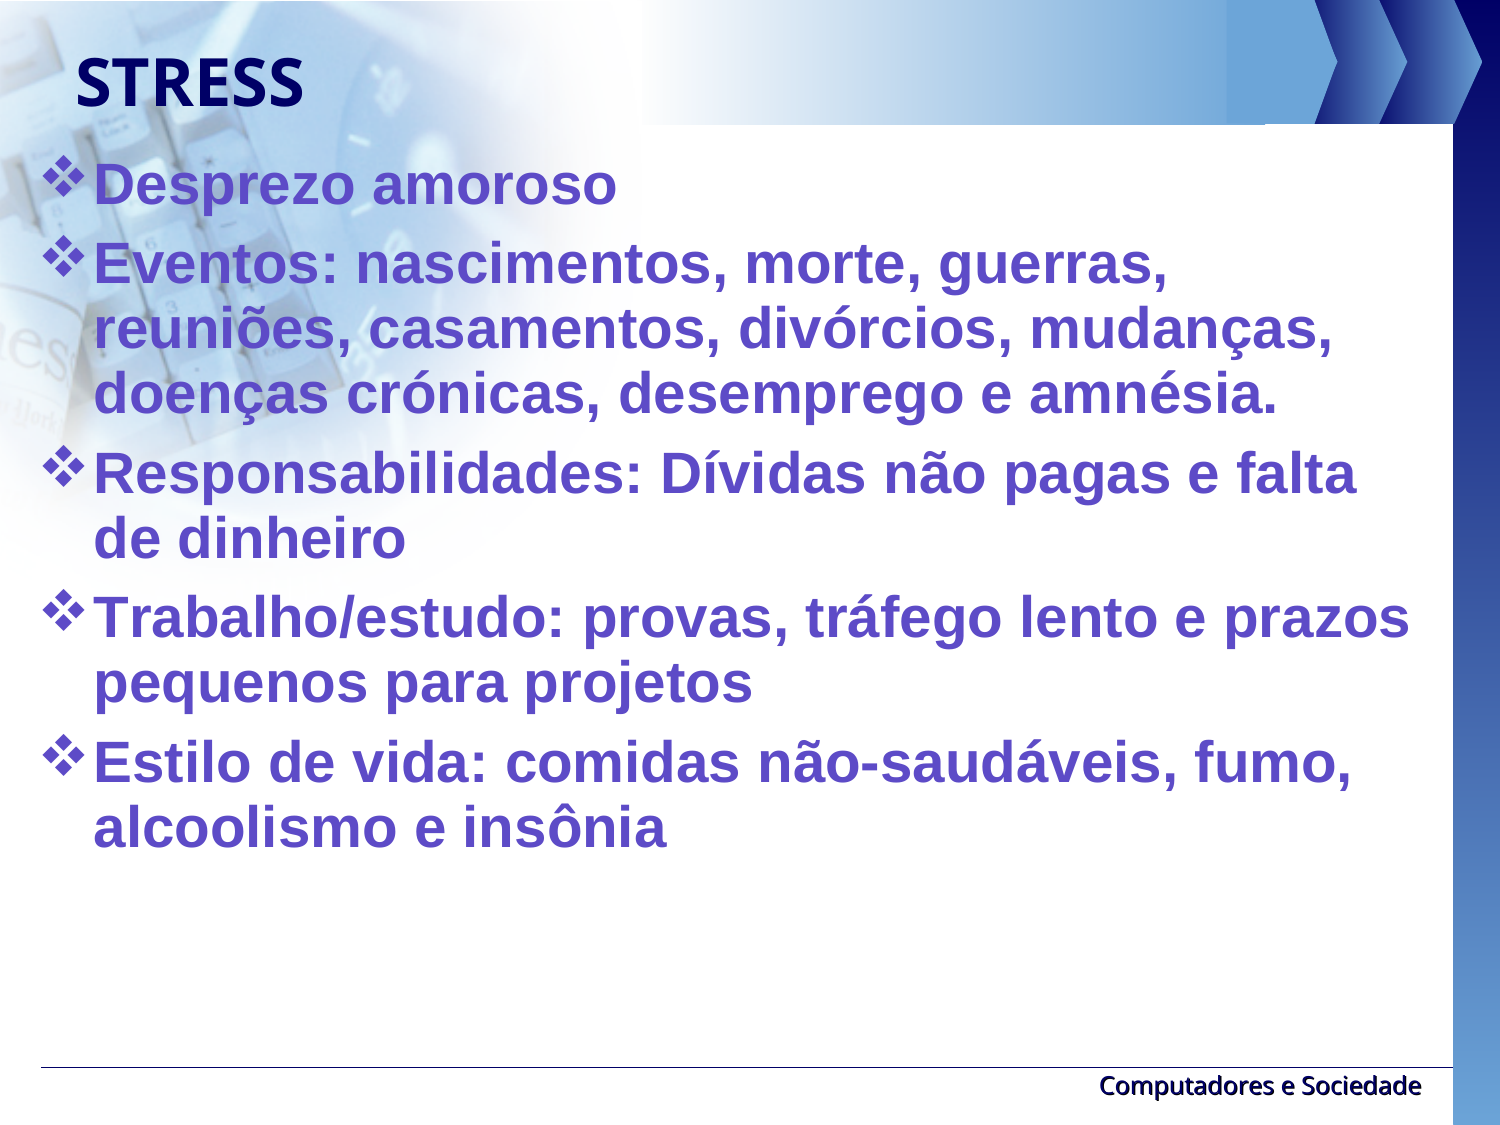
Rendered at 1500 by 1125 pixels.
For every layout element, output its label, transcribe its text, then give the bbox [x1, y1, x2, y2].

title STRESS [75, 0, 1463, 161]
list Desprezo amoroso Eventos: nascimentos, morte, guerras, reuniões, casamentos, divórcios, mudanças, doenças crónicas, desemprego e amnésia. Responsabilidades: Dívidas não pagas e falta de dinheiro Trabalho/estudo: provas, tráfego lento e prazos pequenos para projetos Estilo de vida: comidas não-saudáveis, fumo, alcoolismo e insônia [37, 151, 1426, 1051]
